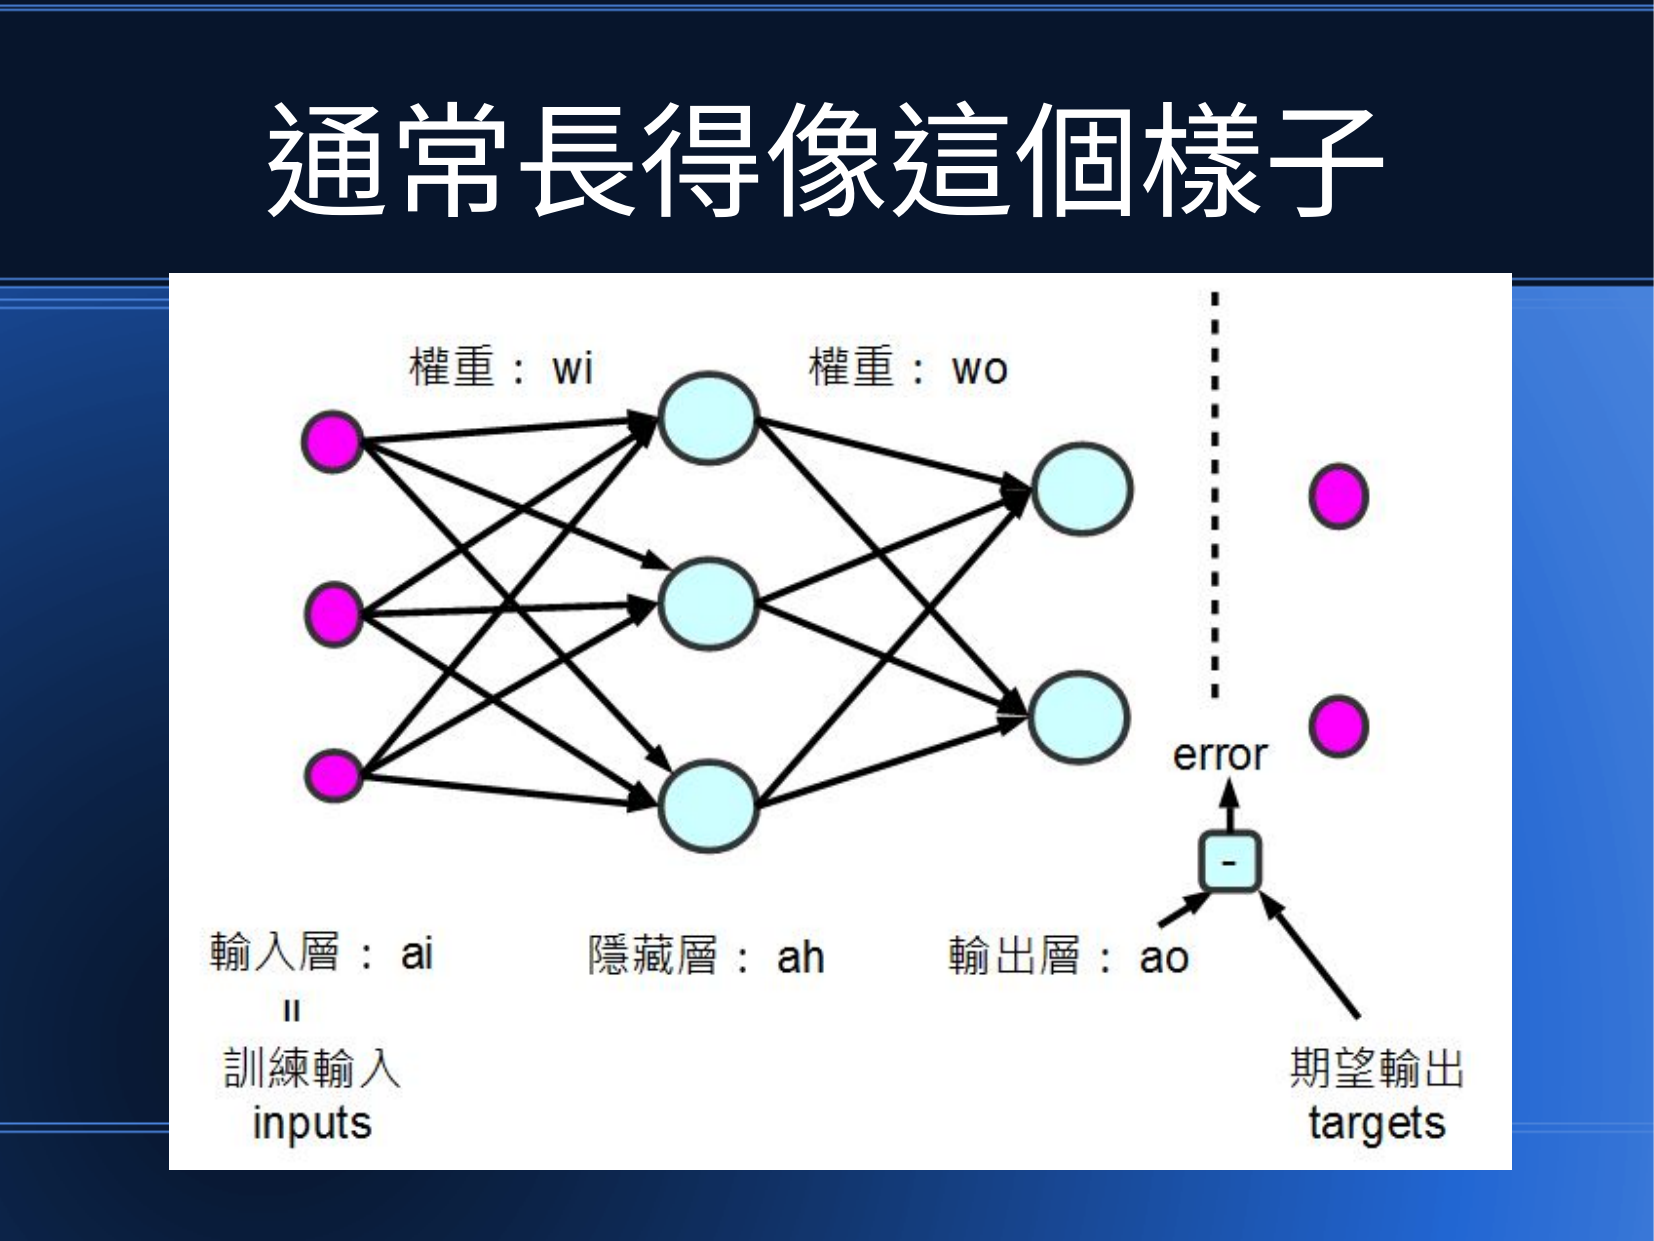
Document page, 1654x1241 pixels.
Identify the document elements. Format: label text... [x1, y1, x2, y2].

picture [0, 0, 1654, 1241]
title 通常長得像這個樣子 [82, 49, 1571, 257]
